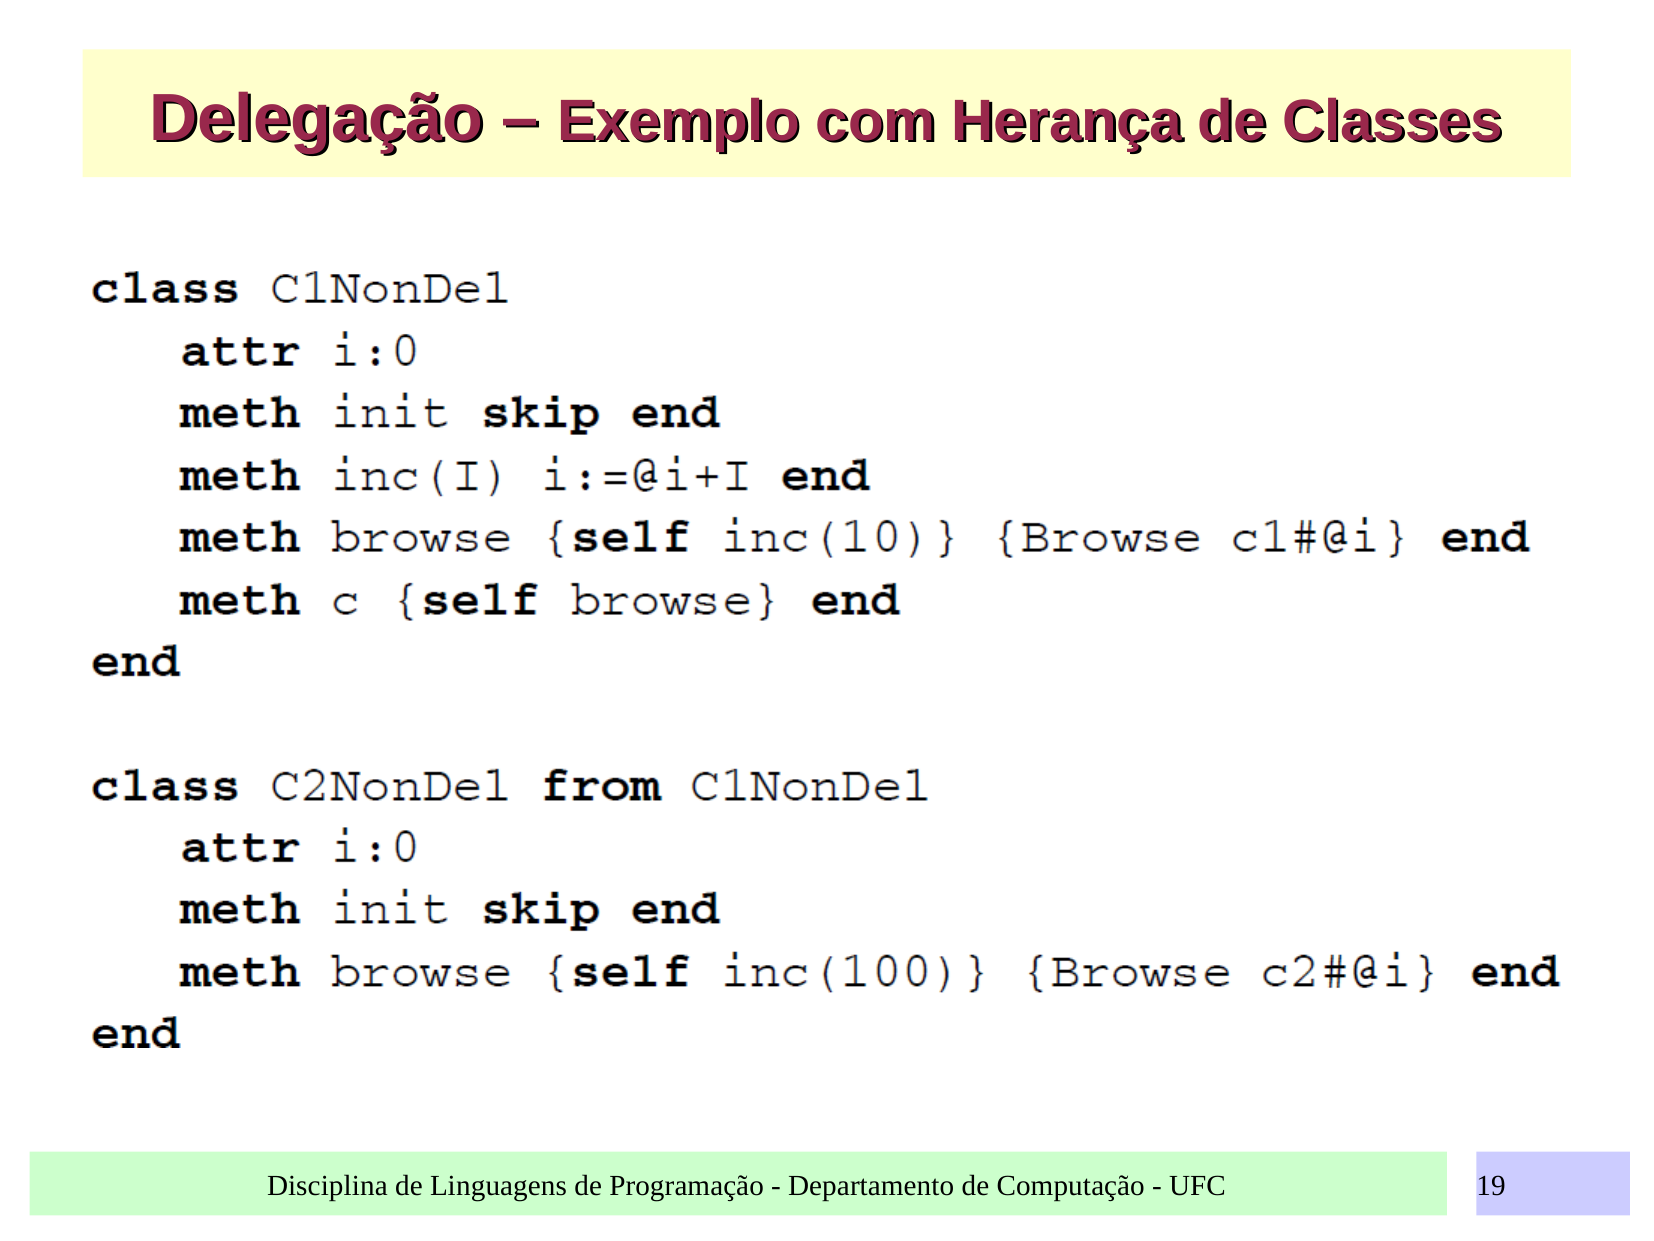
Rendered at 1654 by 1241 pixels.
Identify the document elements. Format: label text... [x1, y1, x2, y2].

title Delegação – Exemplo com Herança de Classes [82, 49, 1571, 178]
text_box <número> [1476, 1151, 1630, 1216]
text_box Disciplina de Linguagens de Programação - Departamento de Computação - UFC [29, 1151, 1447, 1216]
picture [82, 267, 1571, 1048]
